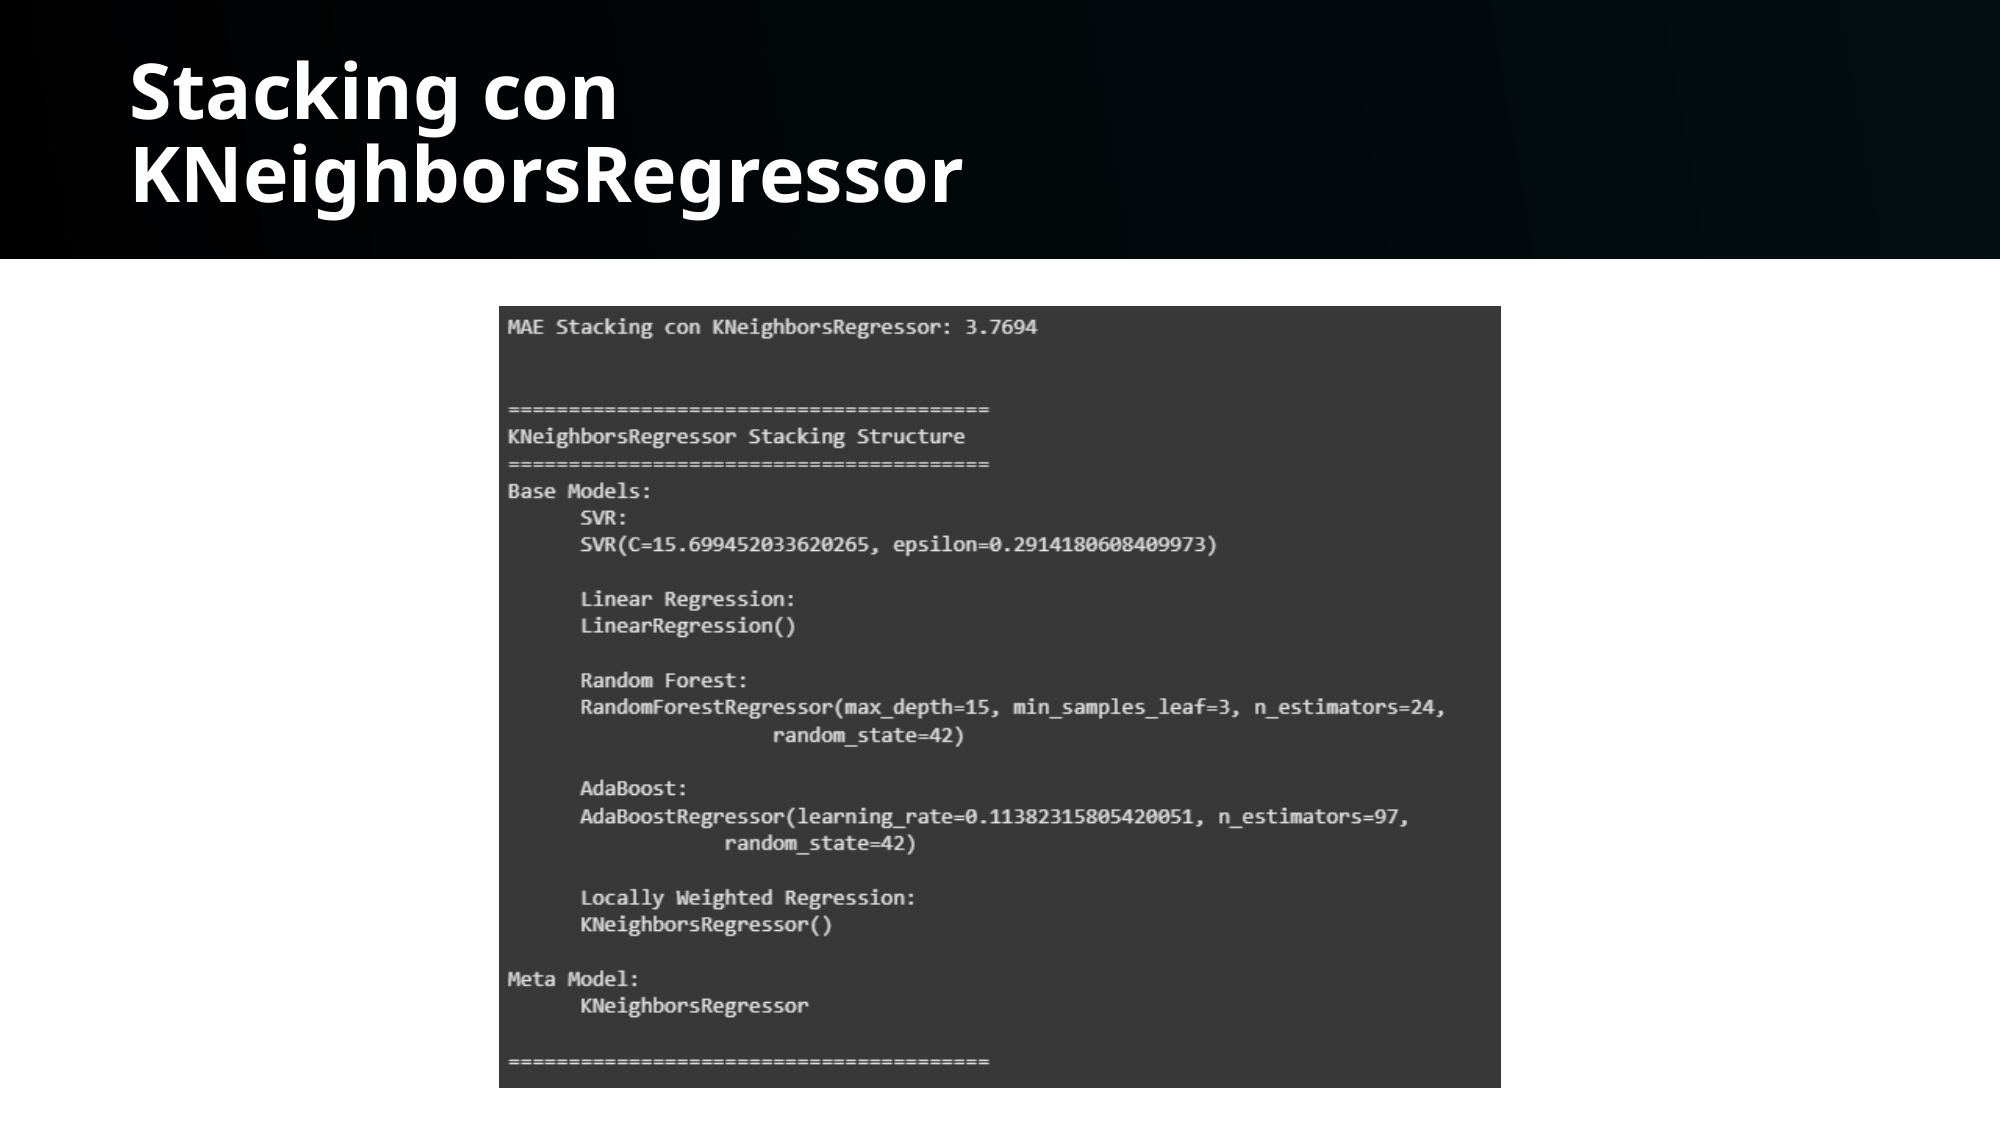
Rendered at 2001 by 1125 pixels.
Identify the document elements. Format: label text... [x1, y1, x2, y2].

text_box [0, 0, 2000, 1125]
title Stacking con KNeighborsRegressor [114, 40, 1274, 231]
picture [499, 306, 1501, 1088]
